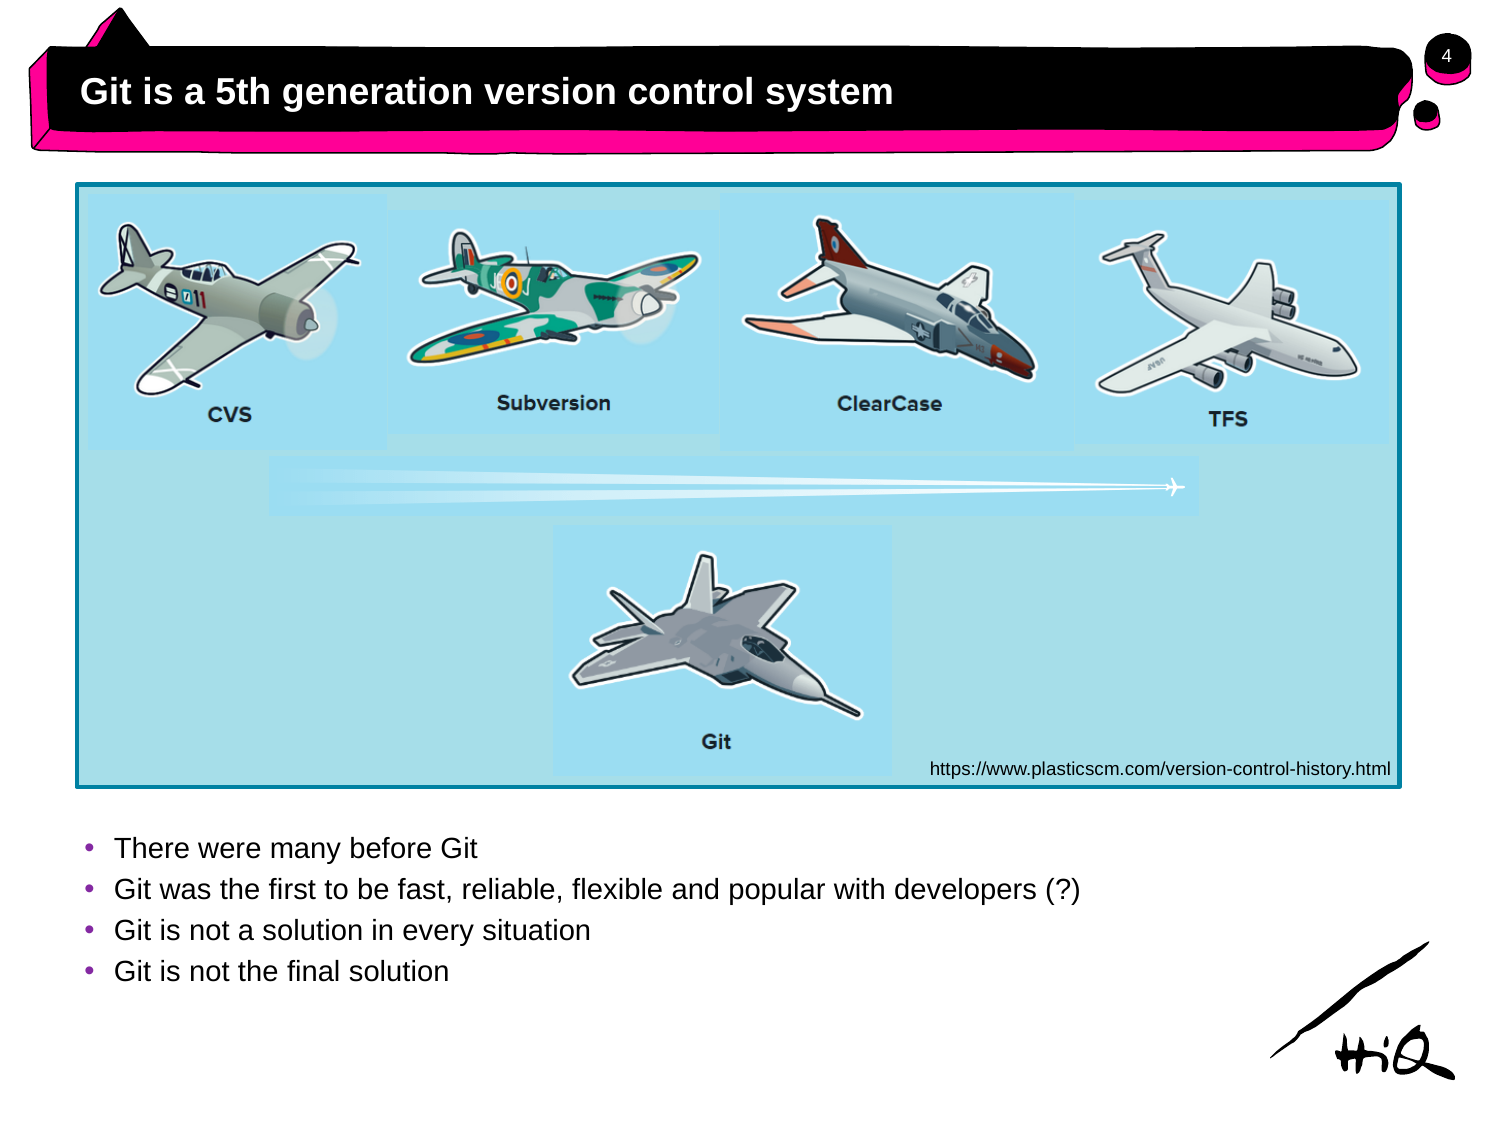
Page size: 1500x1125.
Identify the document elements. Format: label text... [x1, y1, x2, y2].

picture [388, 210, 719, 434]
picture [269, 456, 1199, 516]
slide_number <number> [1423, 30, 1471, 79]
picture [88, 194, 387, 450]
picture [553, 525, 892, 776]
title Git is a 5th generation version control system [64, 54, 1365, 126]
picture [720, 193, 1074, 452]
text_box [76, 184, 1400, 787]
text_box https://www.plasticscm.com/version-control-history.html [797, 749, 1406, 787]
list There were many before Git Git was the first to be fast, reliable, flexible and popular with developers (?) Git is not a solution in every situation Git is not the final solution [69, 822, 1369, 1024]
picture [1075, 200, 1389, 444]
